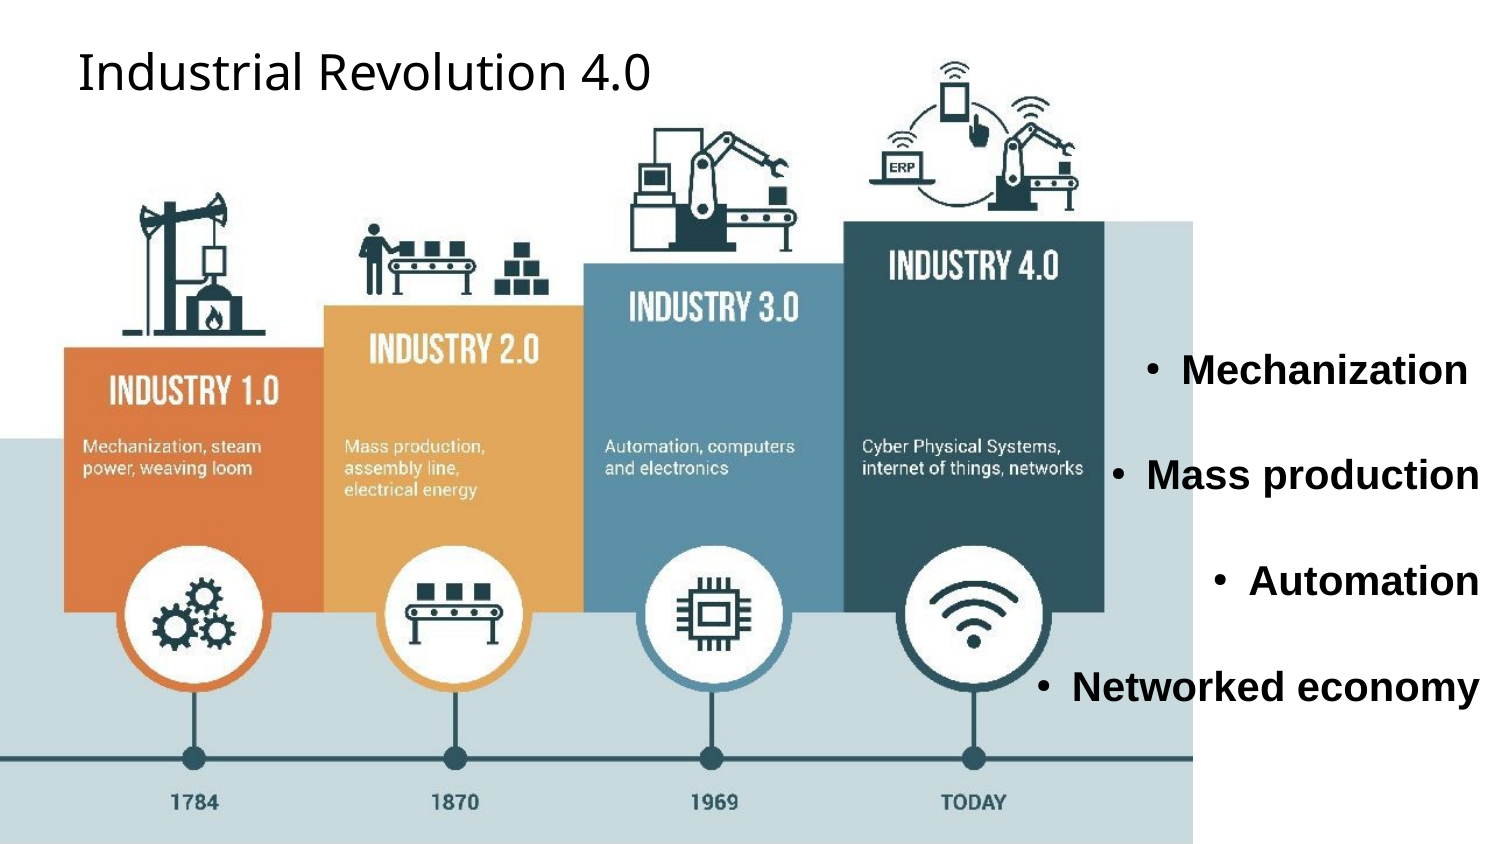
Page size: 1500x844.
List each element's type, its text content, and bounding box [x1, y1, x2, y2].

picture [0, 58, 1193, 844]
subtitle Mechanization Mass production Automation Networked economy [82, 248, 1481, 809]
title Industrial Revolution 4.0 [78, 24, 1477, 119]
